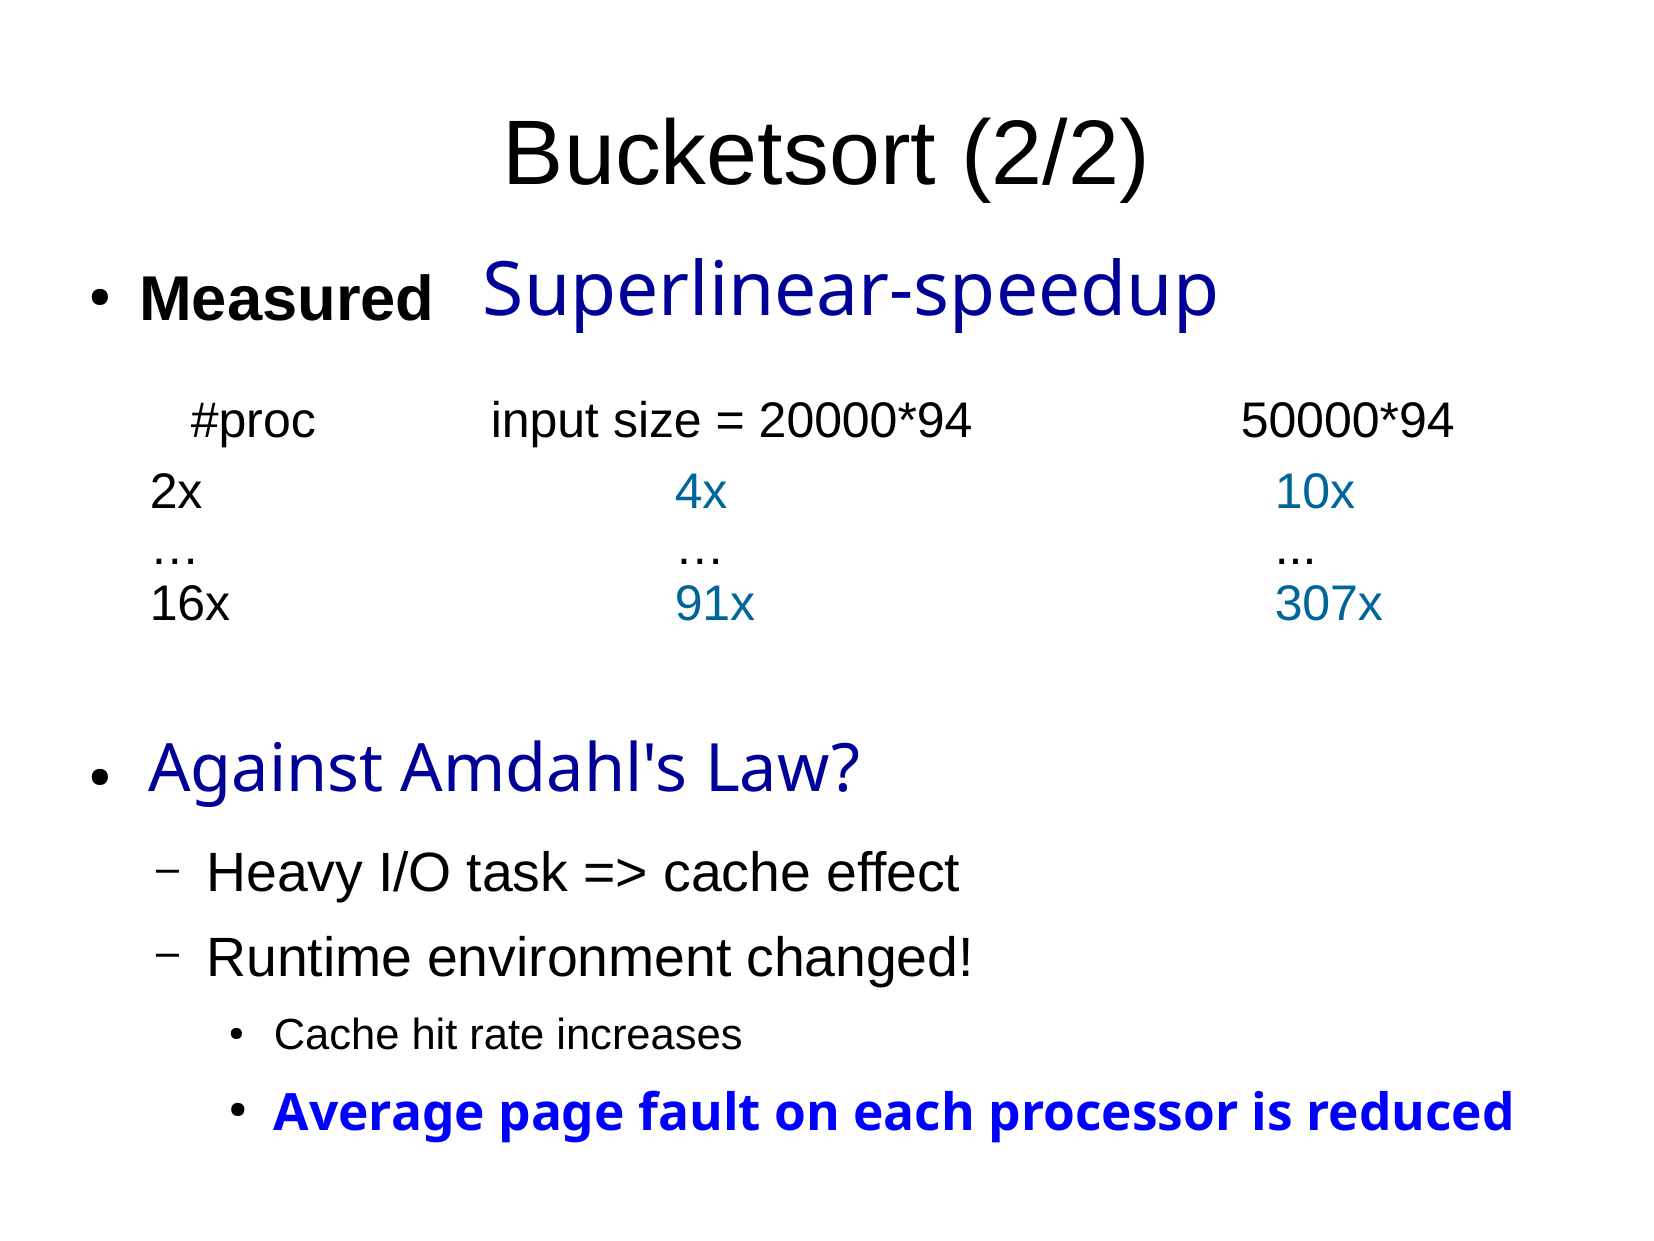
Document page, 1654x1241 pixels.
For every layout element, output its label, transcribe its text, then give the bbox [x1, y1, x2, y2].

text_box Superlinear-speedup [468, 227, 1363, 363]
text_box Against Amdahl's Law? [133, 712, 925, 848]
text_box 2x 4x 10x … … ... 16x 91x 307x [0, 455, 1571, 640]
list Measured Heavy I/O task => cache effect Runtime environment changed! Cache hit rate increases Average page fault on each processor is reduced [71, 640, 1561, 1164]
title Bucketsort (2/2) [82, 49, 1571, 257]
text_box #proc input size = 20000*94 50000*94 [120, 392, 1471, 455]
list Measured Heavy I/O task => cache effect Runtime environment changed! Cache hit rate increases Average page fault on each processor is reduced [71, 263, 1561, 455]
